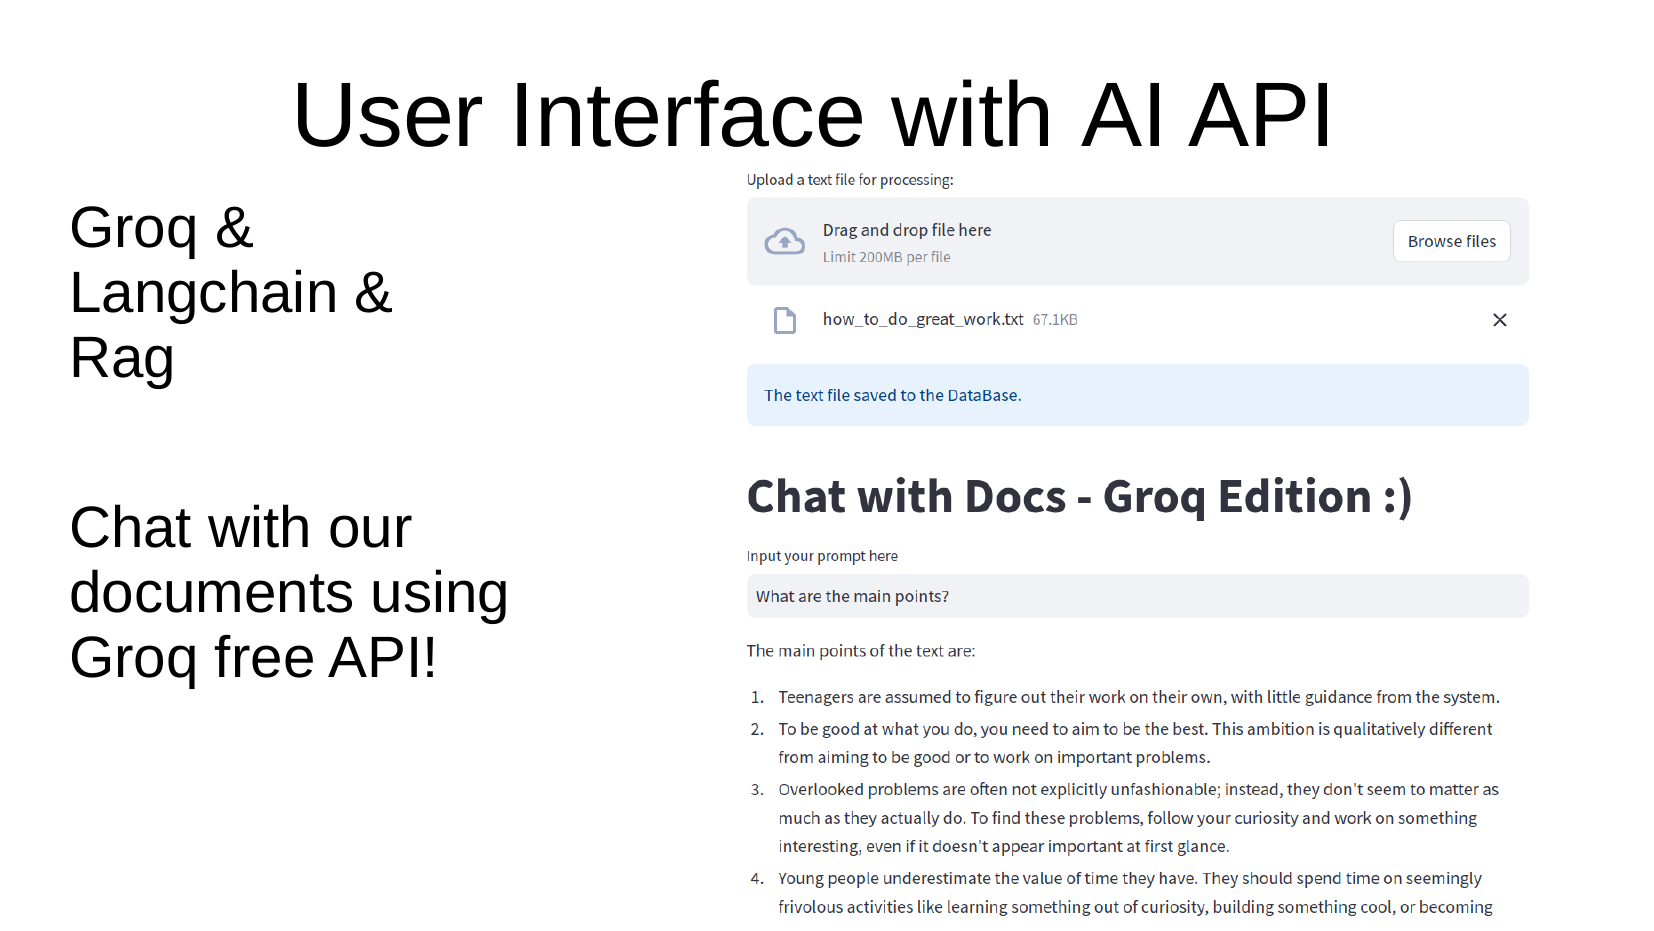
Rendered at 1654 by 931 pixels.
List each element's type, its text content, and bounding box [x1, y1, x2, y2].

text_box Groq & Langchain & Rag [54, 187, 526, 451]
title User Interface with AI API [82, 37, 1571, 193]
text_box Chat with our documents using Groq free API! [54, 487, 563, 826]
picture [637, 149, 1635, 922]
